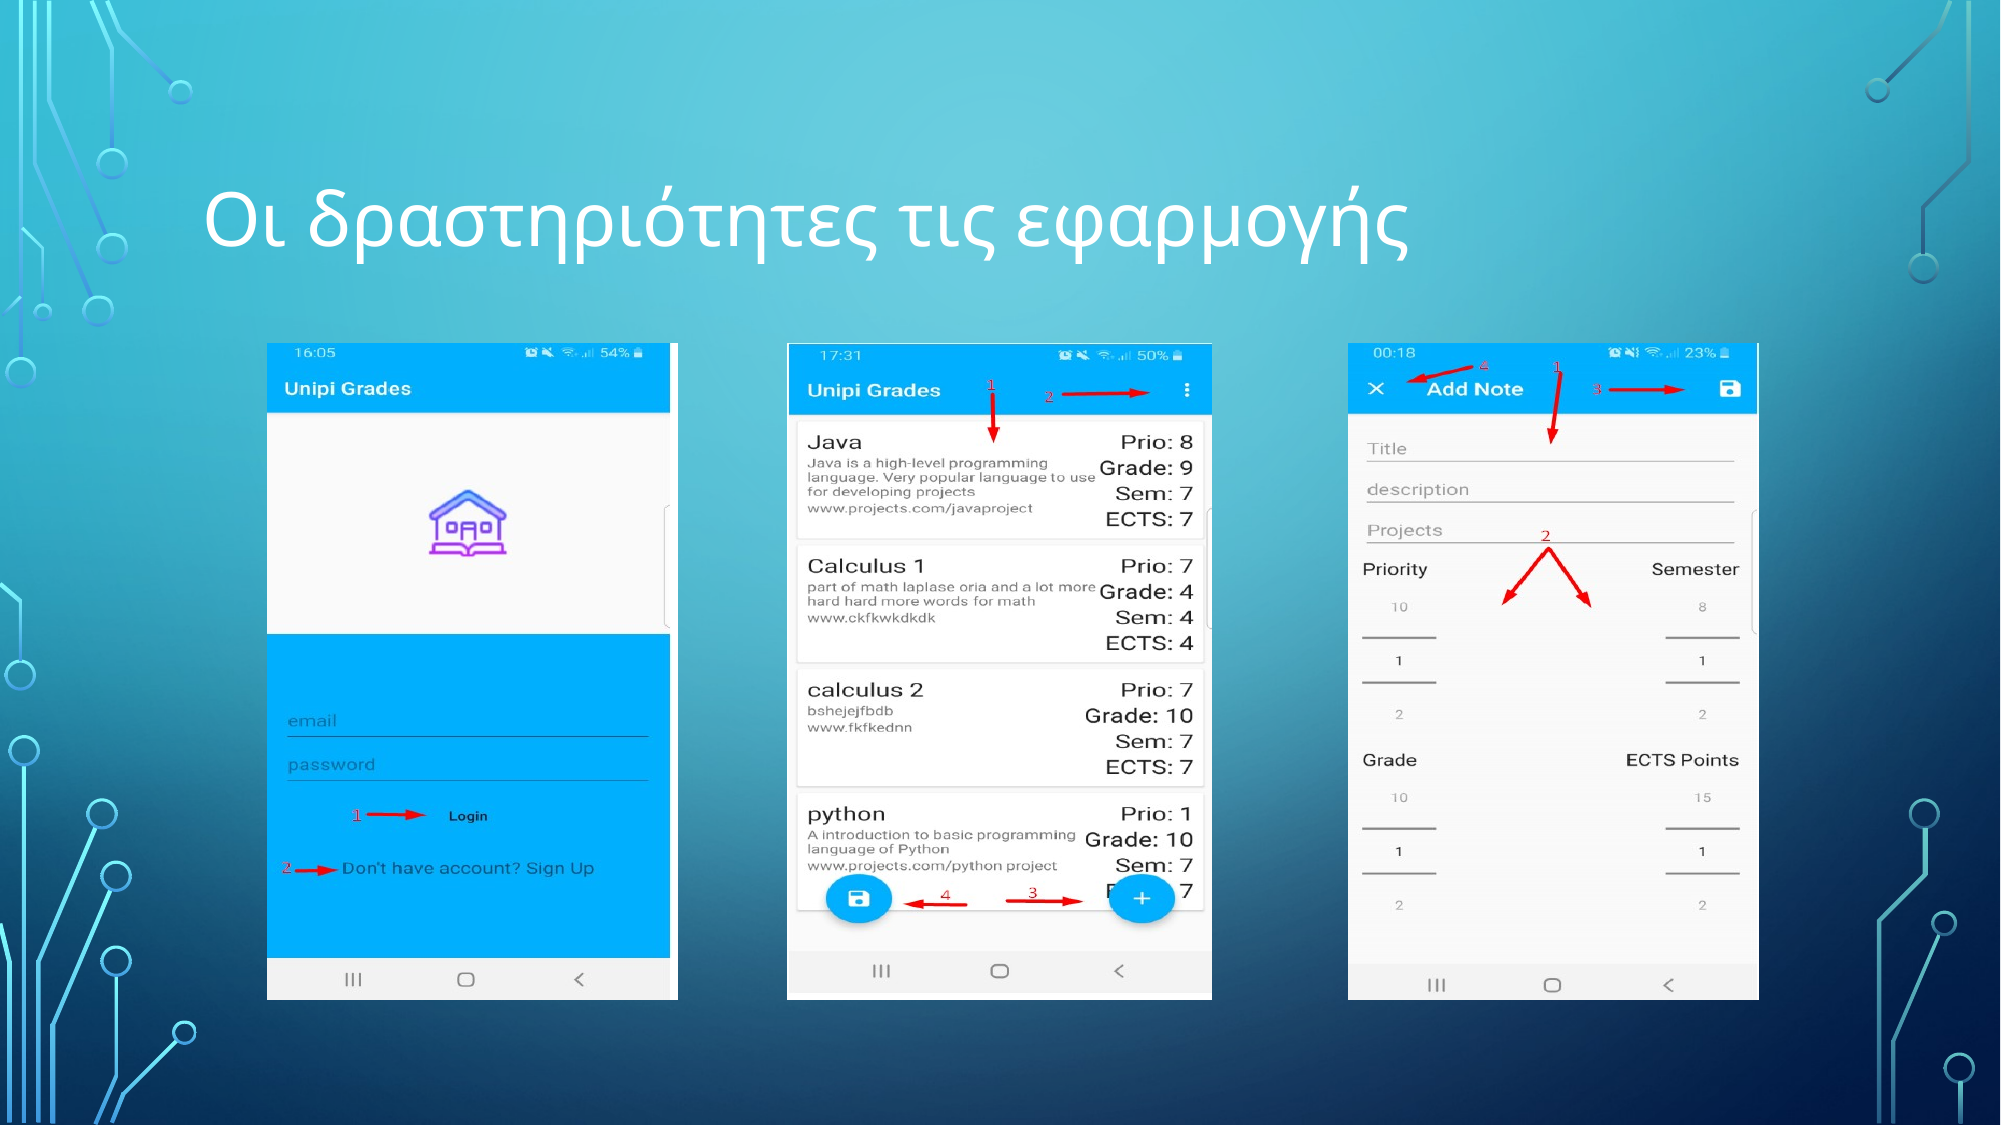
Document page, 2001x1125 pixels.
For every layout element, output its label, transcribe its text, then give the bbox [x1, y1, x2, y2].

picture [1480, 361, 1489, 370]
picture [1153, 352, 1169, 359]
picture [1100, 351, 1109, 358]
picture [294, 865, 337, 876]
picture [526, 348, 537, 357]
picture [449, 813, 456, 821]
picture [365, 809, 426, 820]
picture [1407, 365, 1473, 383]
picture [787, 343, 1212, 1000]
picture [542, 348, 553, 356]
picture [1121, 354, 1130, 359]
picture [353, 810, 361, 821]
picture [1719, 380, 1741, 397]
picture [563, 348, 573, 355]
picture [1059, 351, 1071, 359]
picture [1475, 383, 1523, 396]
picture [1698, 348, 1716, 357]
picture [1407, 348, 1414, 358]
picture [1369, 383, 1383, 394]
picture [305, 349, 313, 356]
picture [1077, 351, 1088, 359]
picture [1721, 348, 1728, 358]
picture [1374, 348, 1388, 358]
picture [1348, 343, 1759, 1000]
picture [808, 384, 860, 400]
picture [1185, 383, 1189, 397]
picture [1607, 385, 1684, 394]
picture [1062, 388, 1149, 398]
picture [1386, 348, 1392, 356]
picture [324, 348, 335, 357]
picture [633, 348, 642, 357]
picture [282, 862, 291, 874]
picture [341, 382, 411, 396]
picture [1173, 351, 1183, 360]
picture [267, 343, 678, 1000]
picture [619, 348, 629, 357]
picture [1625, 348, 1638, 357]
picture [1138, 351, 1152, 360]
title Οι δραστηριότητες τις εφαρμογής [187, 101, 1813, 344]
picture [1427, 382, 1467, 396]
picture [285, 382, 335, 398]
picture [460, 812, 489, 821]
picture [867, 384, 940, 397]
picture [1045, 392, 1053, 403]
picture [1594, 383, 1601, 395]
picture [987, 380, 995, 390]
picture [1646, 348, 1659, 353]
picture [1609, 348, 1621, 357]
picture [602, 348, 616, 357]
